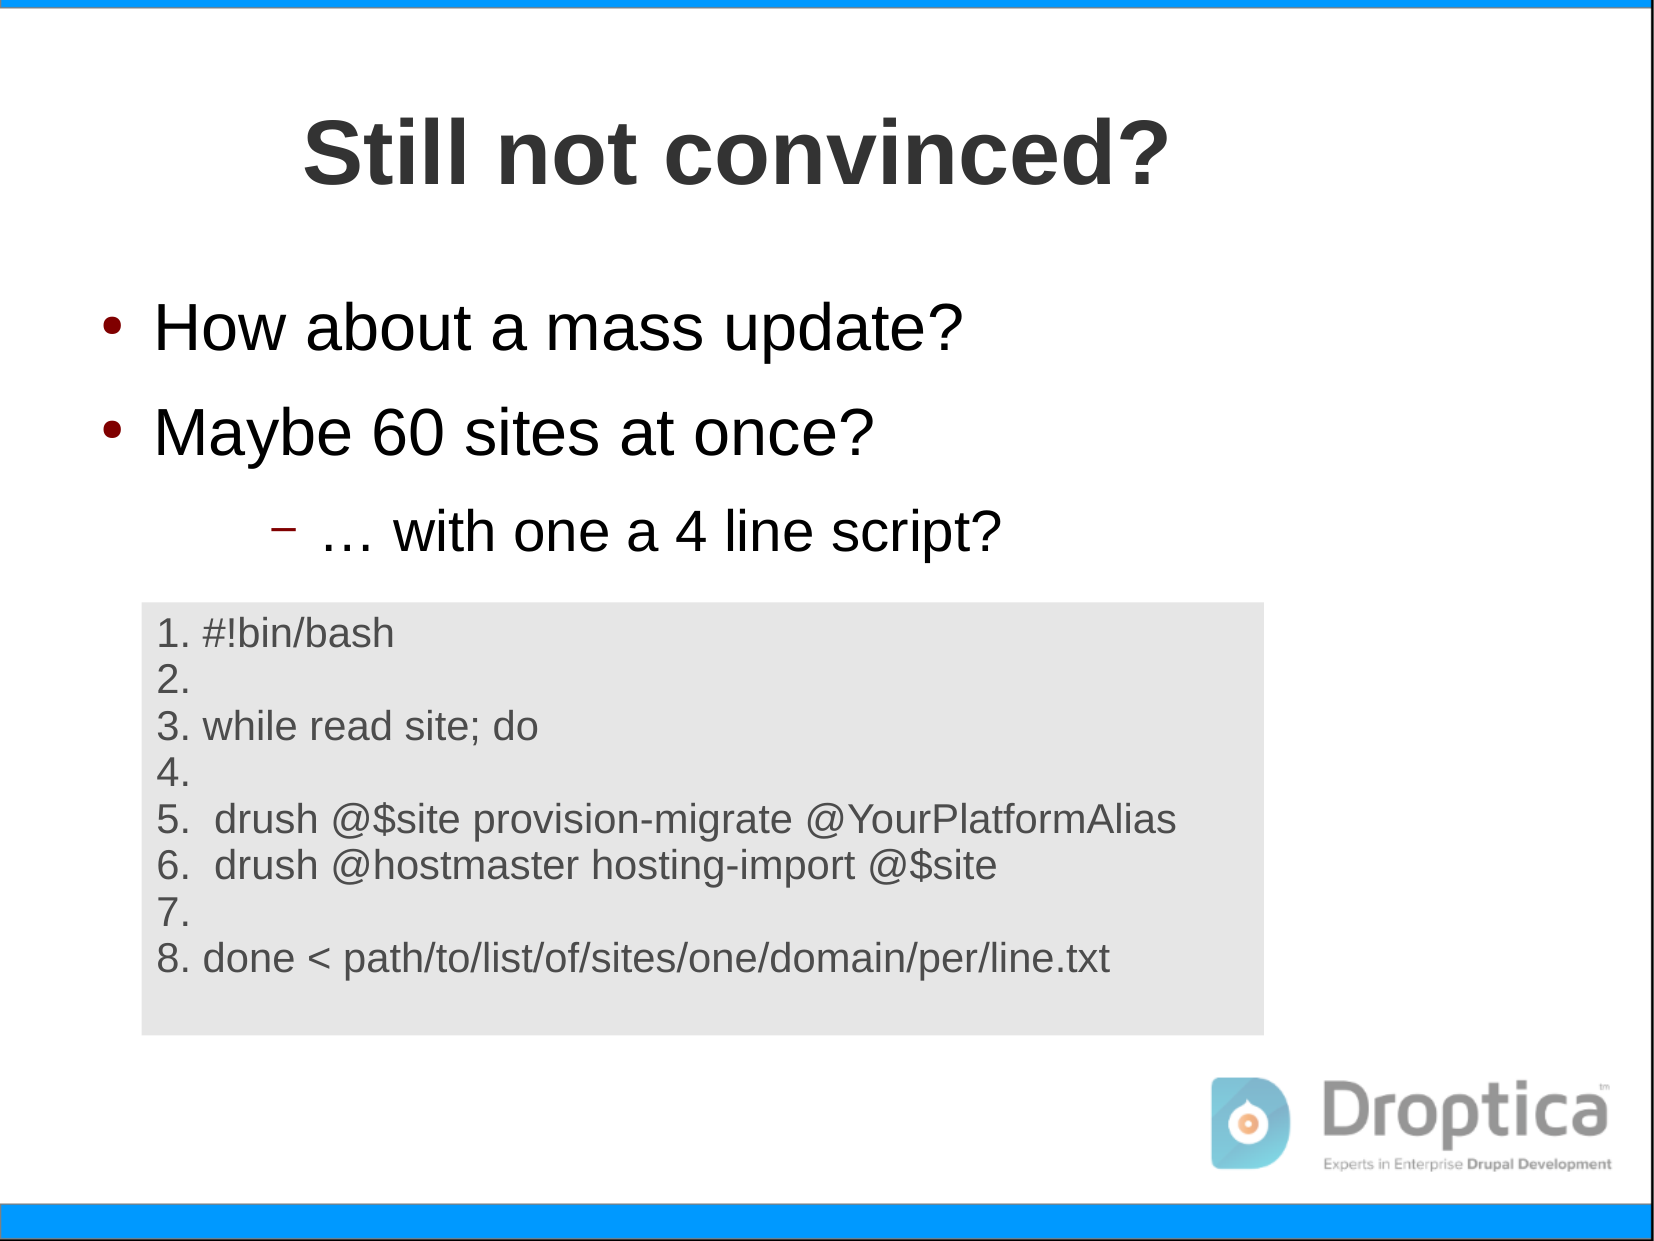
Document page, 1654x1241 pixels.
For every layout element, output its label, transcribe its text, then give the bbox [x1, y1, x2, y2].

text_box 1. #!bin/bash 2. 3. while read site; do 4. 5. drush @$site provision-migrate @YourPlatformAlias 6. drush @hostmaster hosting-import @$site 7. 8. done < path/to/list/of/sites/one/domain/per/line.txt [141, 602, 1264, 1036]
title Still not convinced? [59, 49, 1418, 257]
list How about a mass update? Maybe 60 sites at once? … with one a 4 line script? [82, 290, 1538, 995]
picture [0, 0, 1654, 1241]
